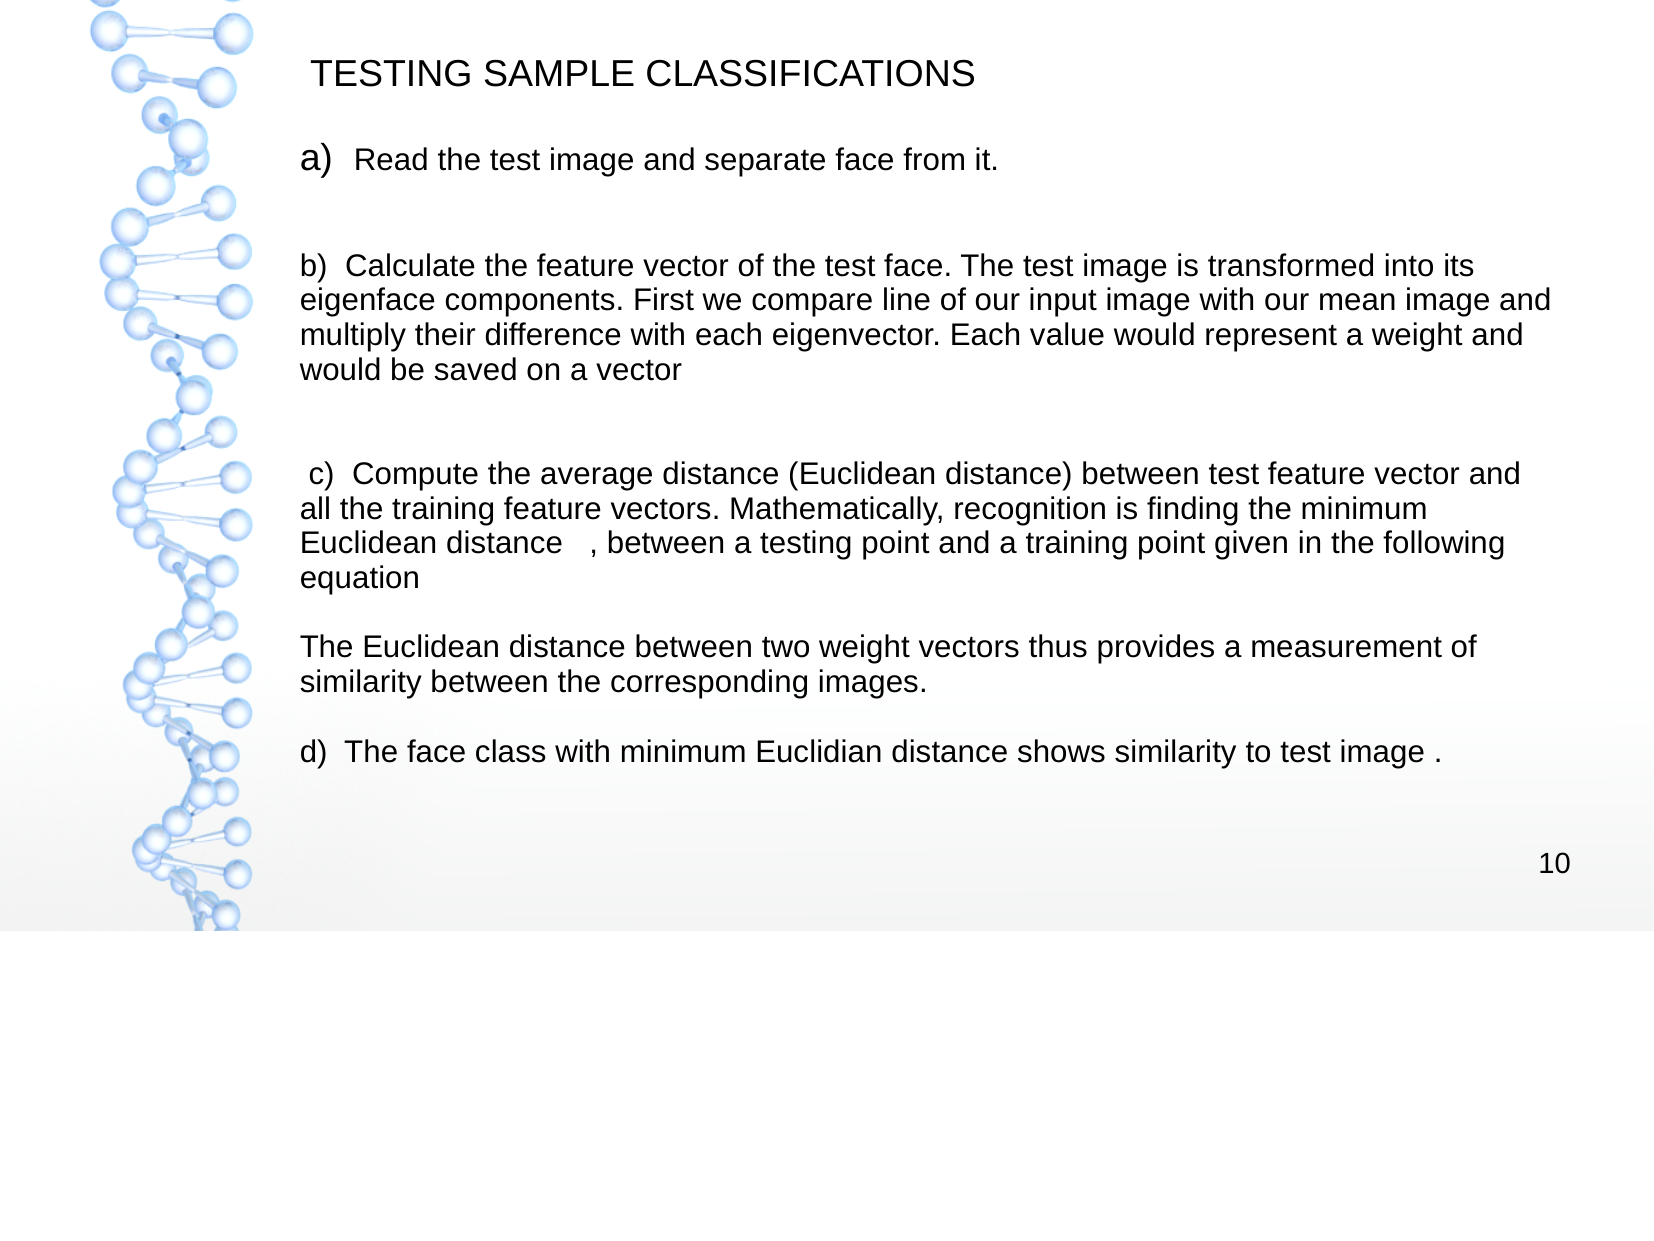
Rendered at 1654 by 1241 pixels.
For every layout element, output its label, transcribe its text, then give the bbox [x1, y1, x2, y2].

picture [0, 0, 1654, 931]
text_box TESTING SAMPLE CLASSIFICATIONS a) Read the test image and separate face from it. b) Calculate the feature vector of the test face. The test image is transformed into its eigenface components. First we compare line of our input image with our mean image and multiply their difference with each eigenvector. Each value would represent a weight and would be saved on a vector c) Compute the average distance (Euclidean distance) between test feature vector and all the training feature vectors. Mathematically, recognition is finding the minimum Euclidean distance , between a testing point and a training point given in the following equation The Euclidean distance between two weight vectors thus provides a measurement of similarity between the corresponding images. d) The face class with minimum Euclidian distance shows similarity to test image . [285, 45, 1576, 871]
